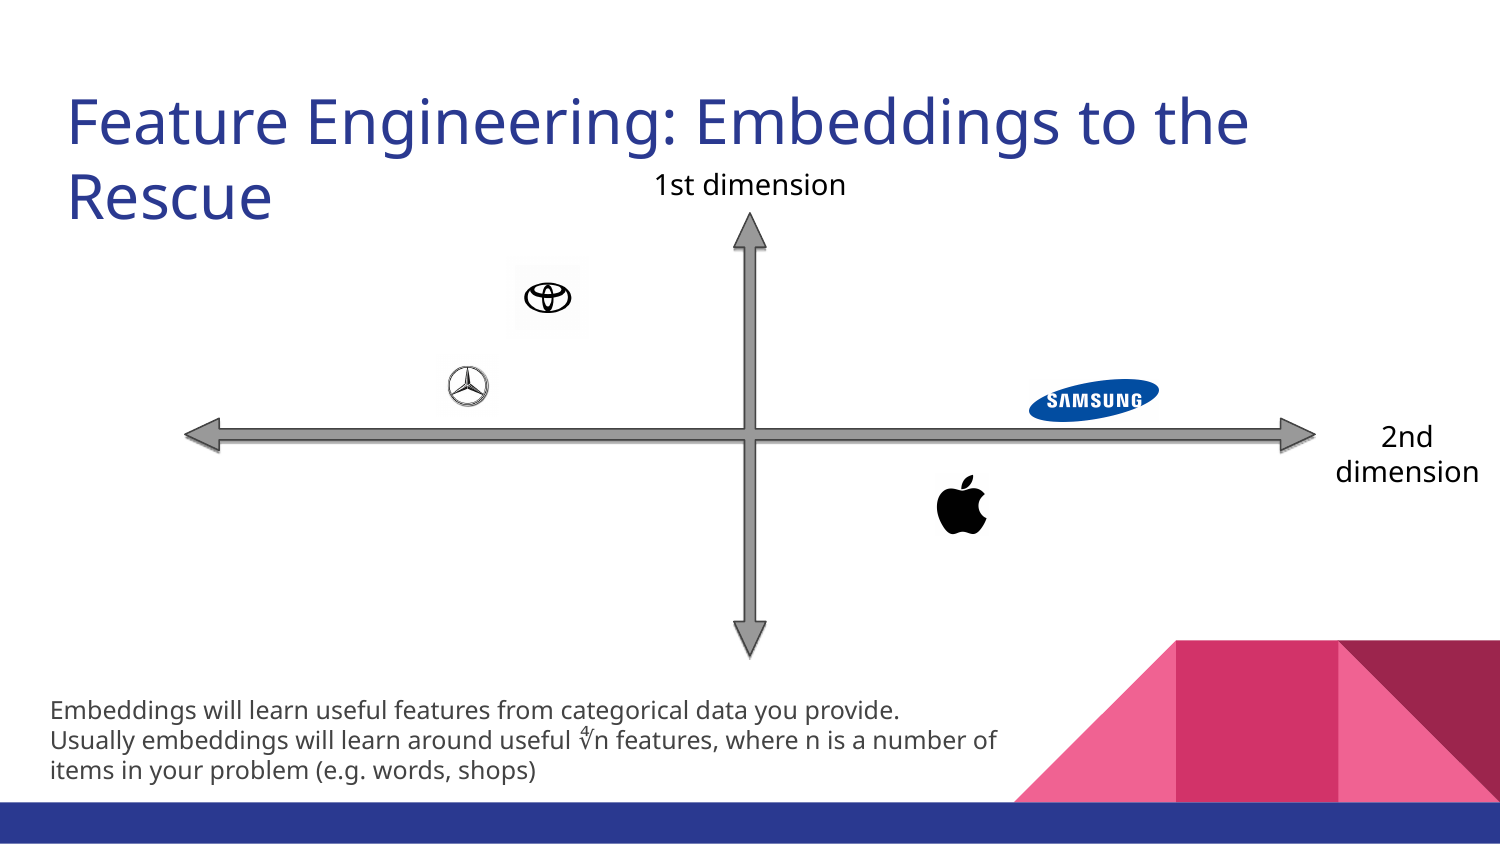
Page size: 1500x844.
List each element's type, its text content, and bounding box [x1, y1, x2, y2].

text_box 1st dimension [589, 150, 911, 213]
picture [436, 354, 499, 417]
text_box 2nd dimension [1315, 403, 1500, 466]
title Feature Engineering: Embeddings to the Rescue [51, 67, 1449, 167]
text_box [184, 212, 1316, 656]
picture [935, 473, 989, 536]
picture [506, 256, 589, 339]
list Embeddings will learn useful features from categorical data you provide. Usually embeddings will learn around useful ∜n features, where n is a number of items in your problem (e.g. words, shops) [34, 679, 1062, 800]
picture [1029, 379, 1159, 422]
